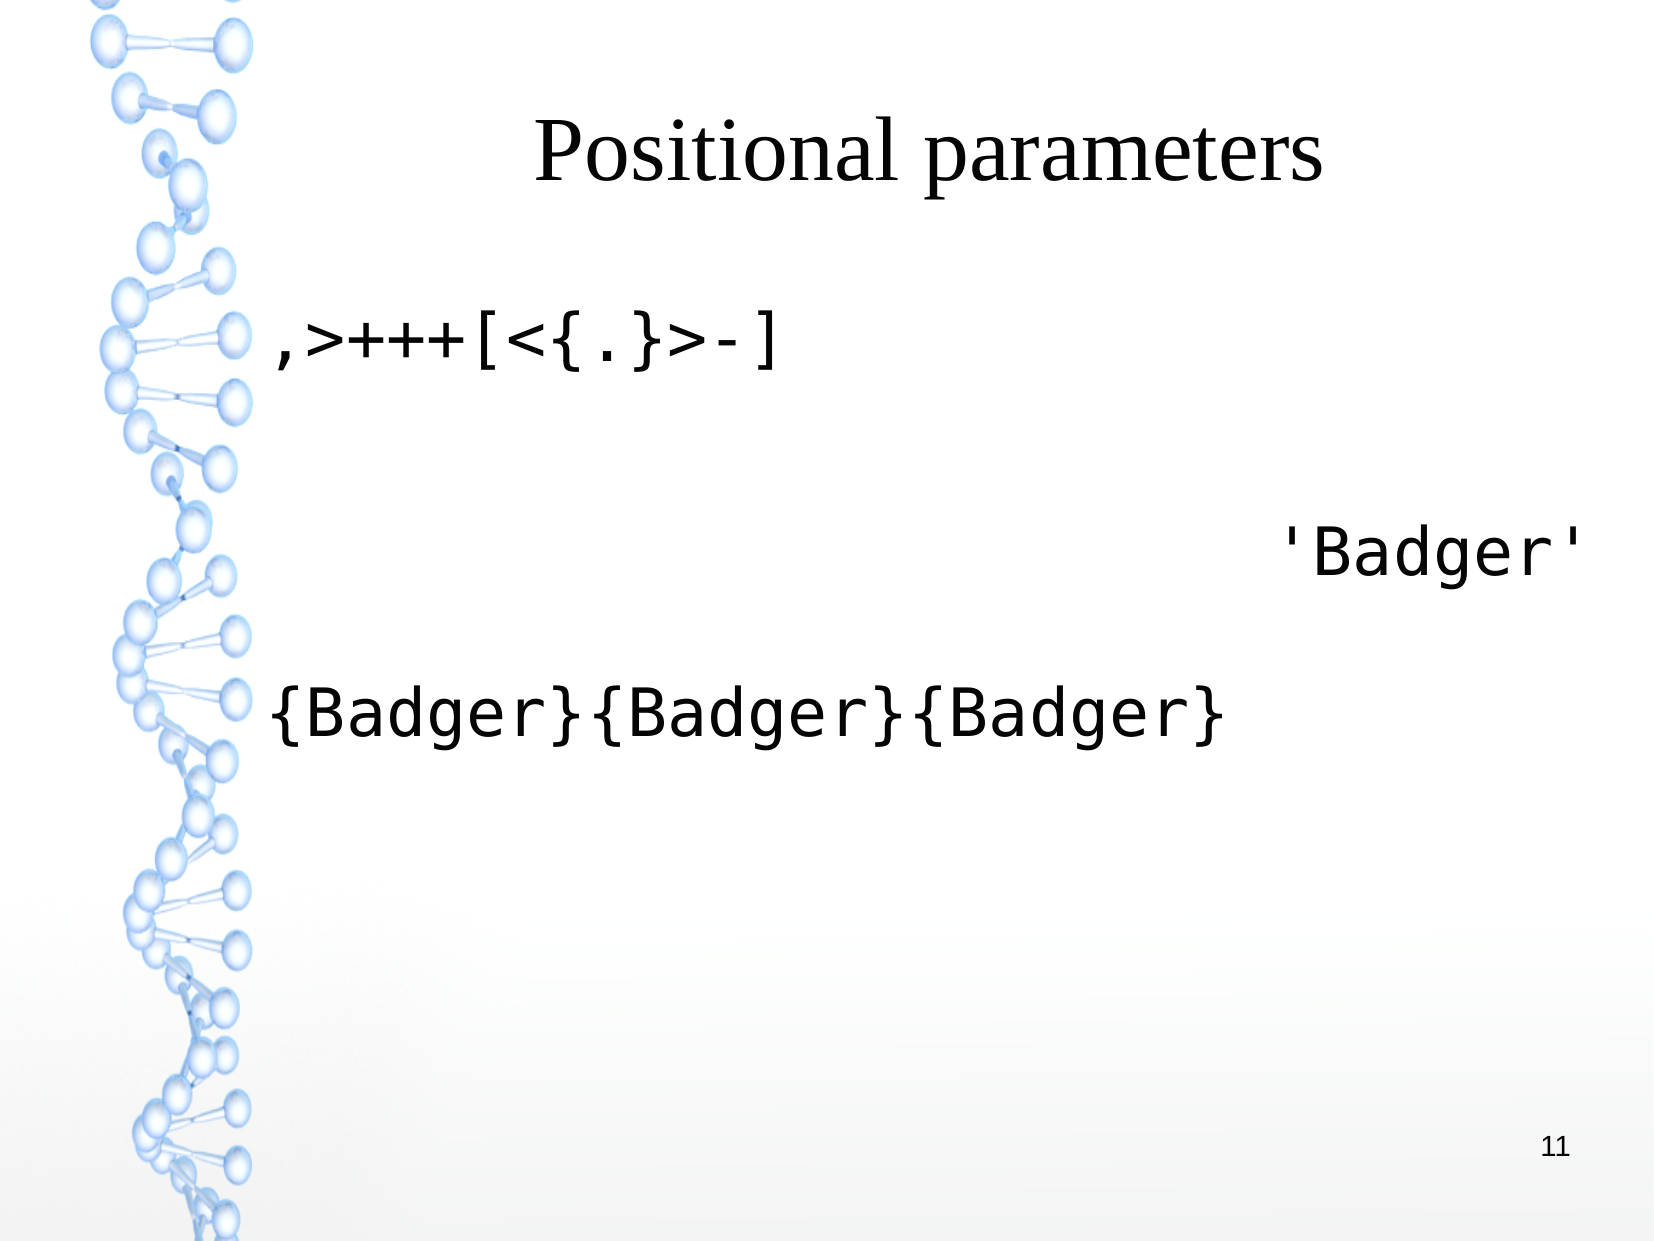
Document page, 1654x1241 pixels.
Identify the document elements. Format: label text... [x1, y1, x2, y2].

list {Badger}{Badger}{Badger} [265, 674, 1595, 1018]
picture [0, 0, 1654, 1241]
title Positional parameters [265, 47, 1595, 252]
list ,>+++[<{.}>-] 'Badger' [265, 299, 1595, 643]
